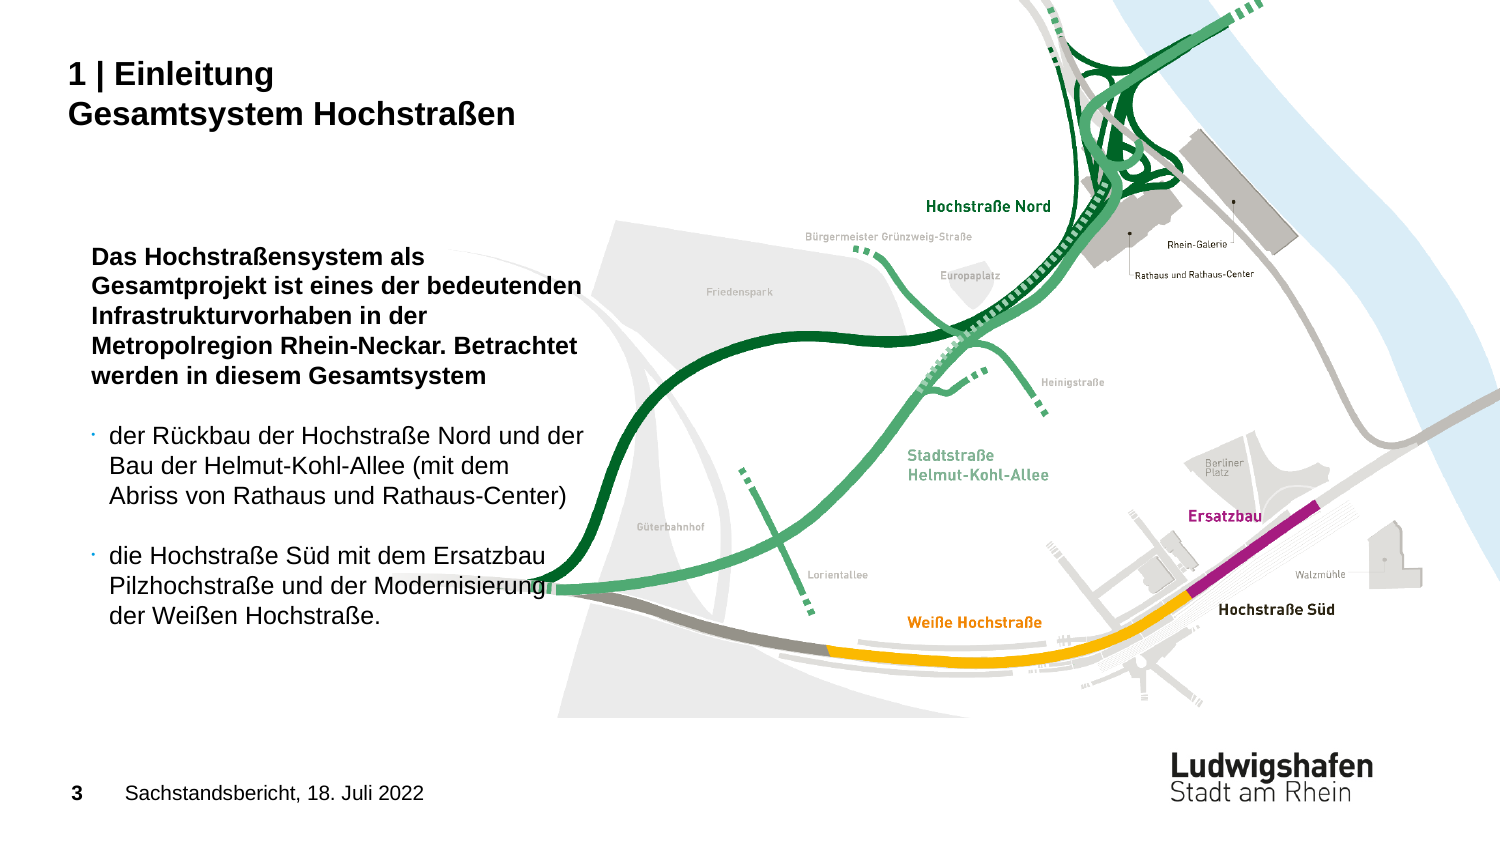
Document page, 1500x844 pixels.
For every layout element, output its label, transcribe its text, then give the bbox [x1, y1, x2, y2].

text_box 1 | Einleitung Gesamtsystem Hochstraßen [53, 44, 774, 140]
picture [392, 0, 1500, 718]
picture [1163, 748, 1380, 811]
text_box Das Hochstraßensystem als Gesamtprojekt ist eines der bedeutenden Infrastrukturvorhaben in der Metropolregion Rhein-Neckar. Betrachtet werden in diesem Gesamtsystem der Rückbau der Hochstraße Nord und der Bau der Helmut-Kohl-Allee (mit dem Abriss von Rathaus und Rathaus-Center) die Hochstraße Süd mit dem Ersatzbau Pilzhochstraße und der Modernisierung der Weißen Hochstraße. [76, 232, 609, 667]
